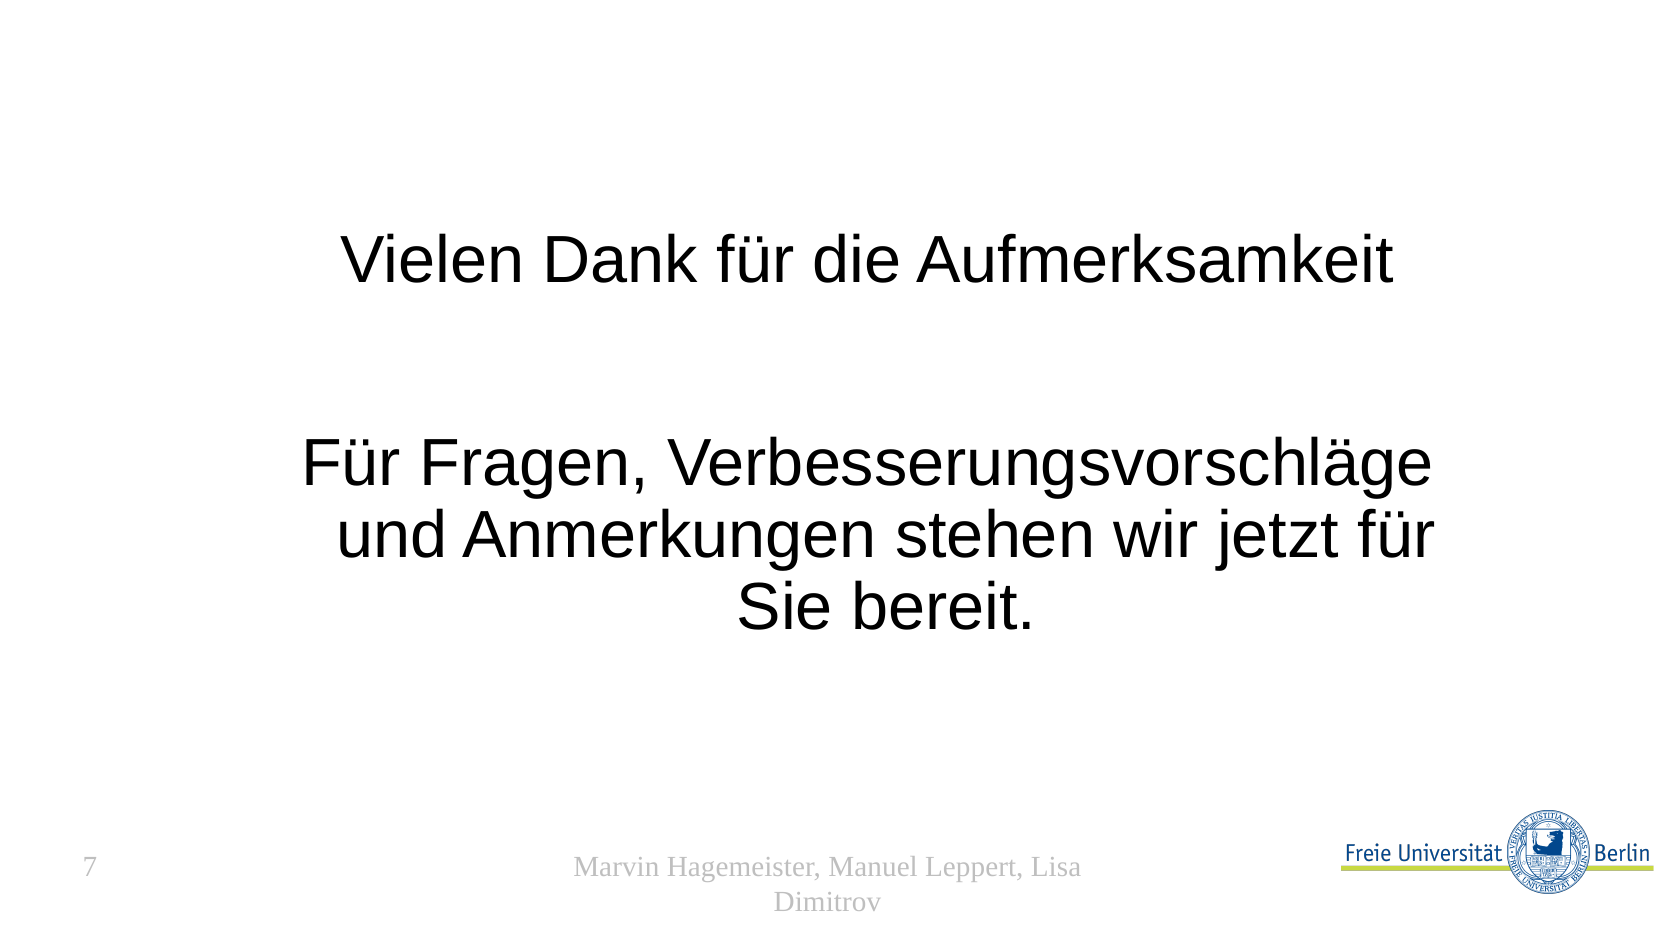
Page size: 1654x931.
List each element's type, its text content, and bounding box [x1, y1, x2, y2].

picture [1341, 810, 1654, 894]
text_box Marvin Hagemeister, Manuel Leppert, Lisa Dimitrov [565, 847, 1090, 912]
list Vielen Dank für die Aufmerksamkeit Für Fragen, Verbesserungsvorschläge und Anmerkungen stehen wir jetzt für Sie bereit. [0, 225, 1444, 765]
text_box 7 [82, 847, 468, 912]
